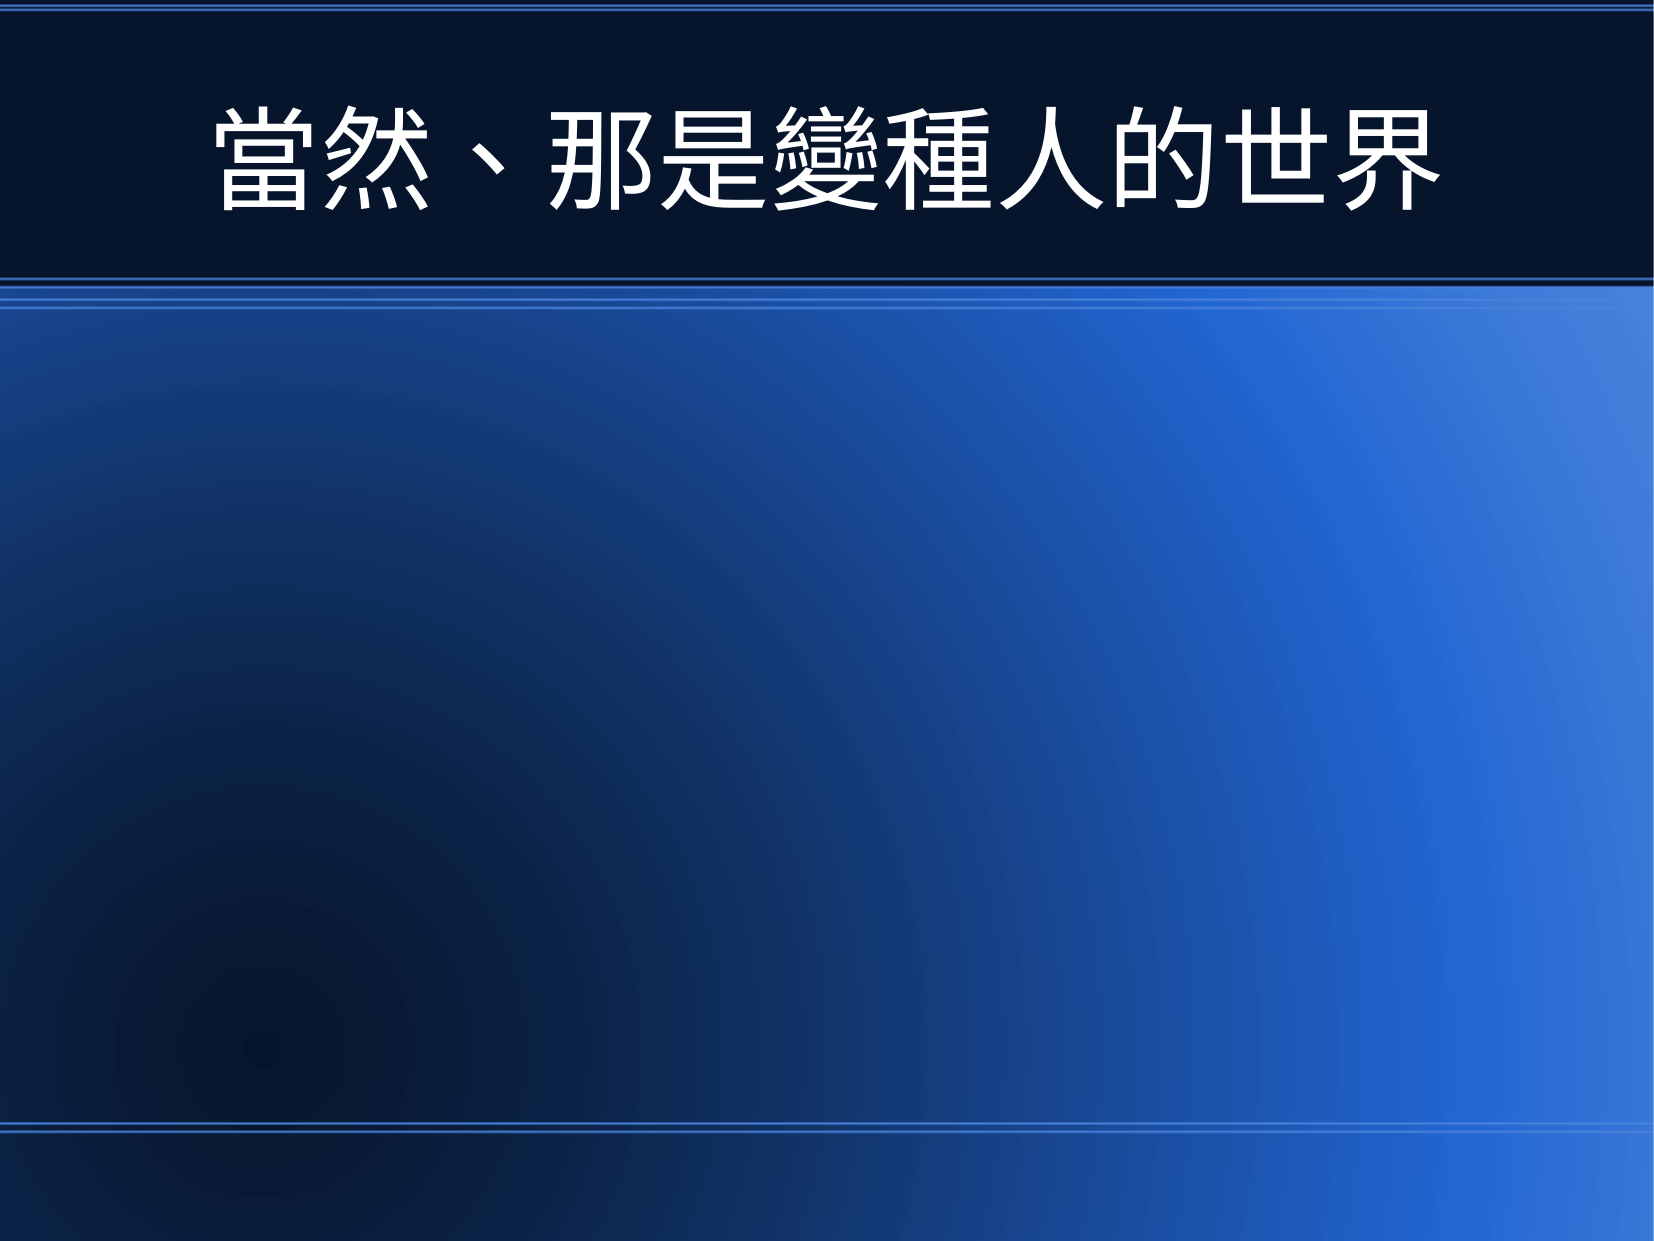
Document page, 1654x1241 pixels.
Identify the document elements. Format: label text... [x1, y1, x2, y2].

title 當然、那是變種人的世界 [82, 49, 1571, 257]
picture [0, 0, 1654, 1241]
